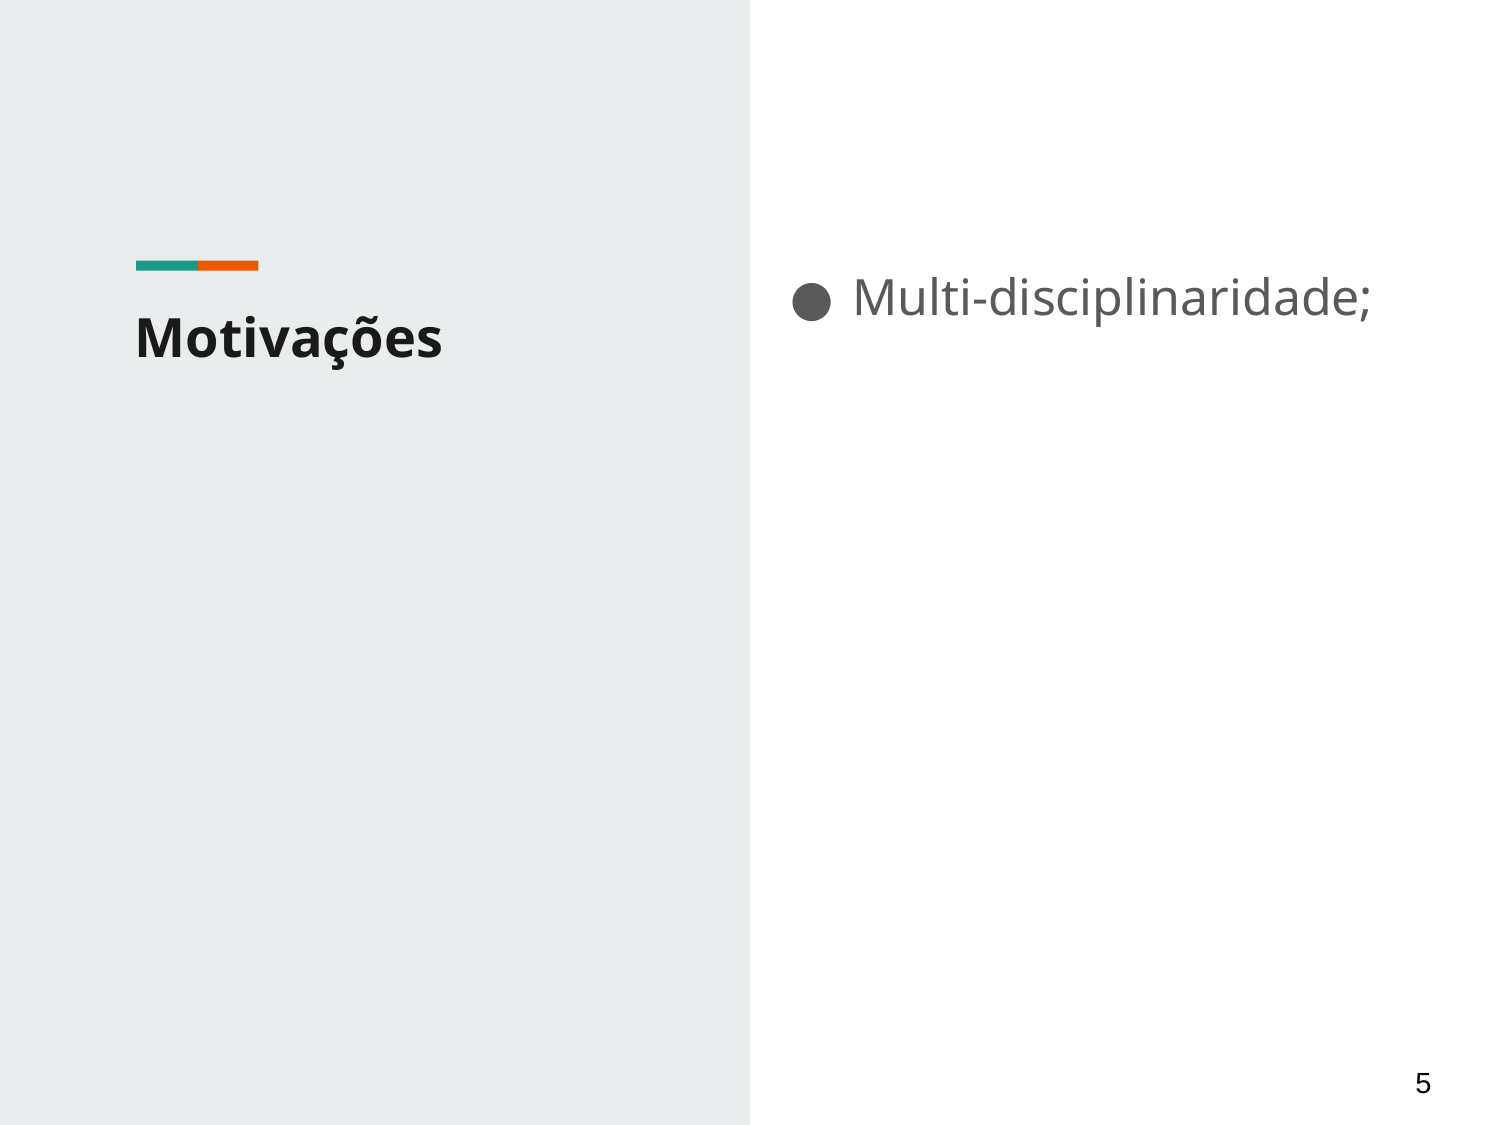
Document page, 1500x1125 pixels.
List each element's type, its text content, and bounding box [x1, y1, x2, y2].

list Multi-disciplinaridade; [762, 241, 1475, 956]
title Motivações [119, 288, 662, 658]
slide_number 5 [1400, 1038, 1491, 1125]
